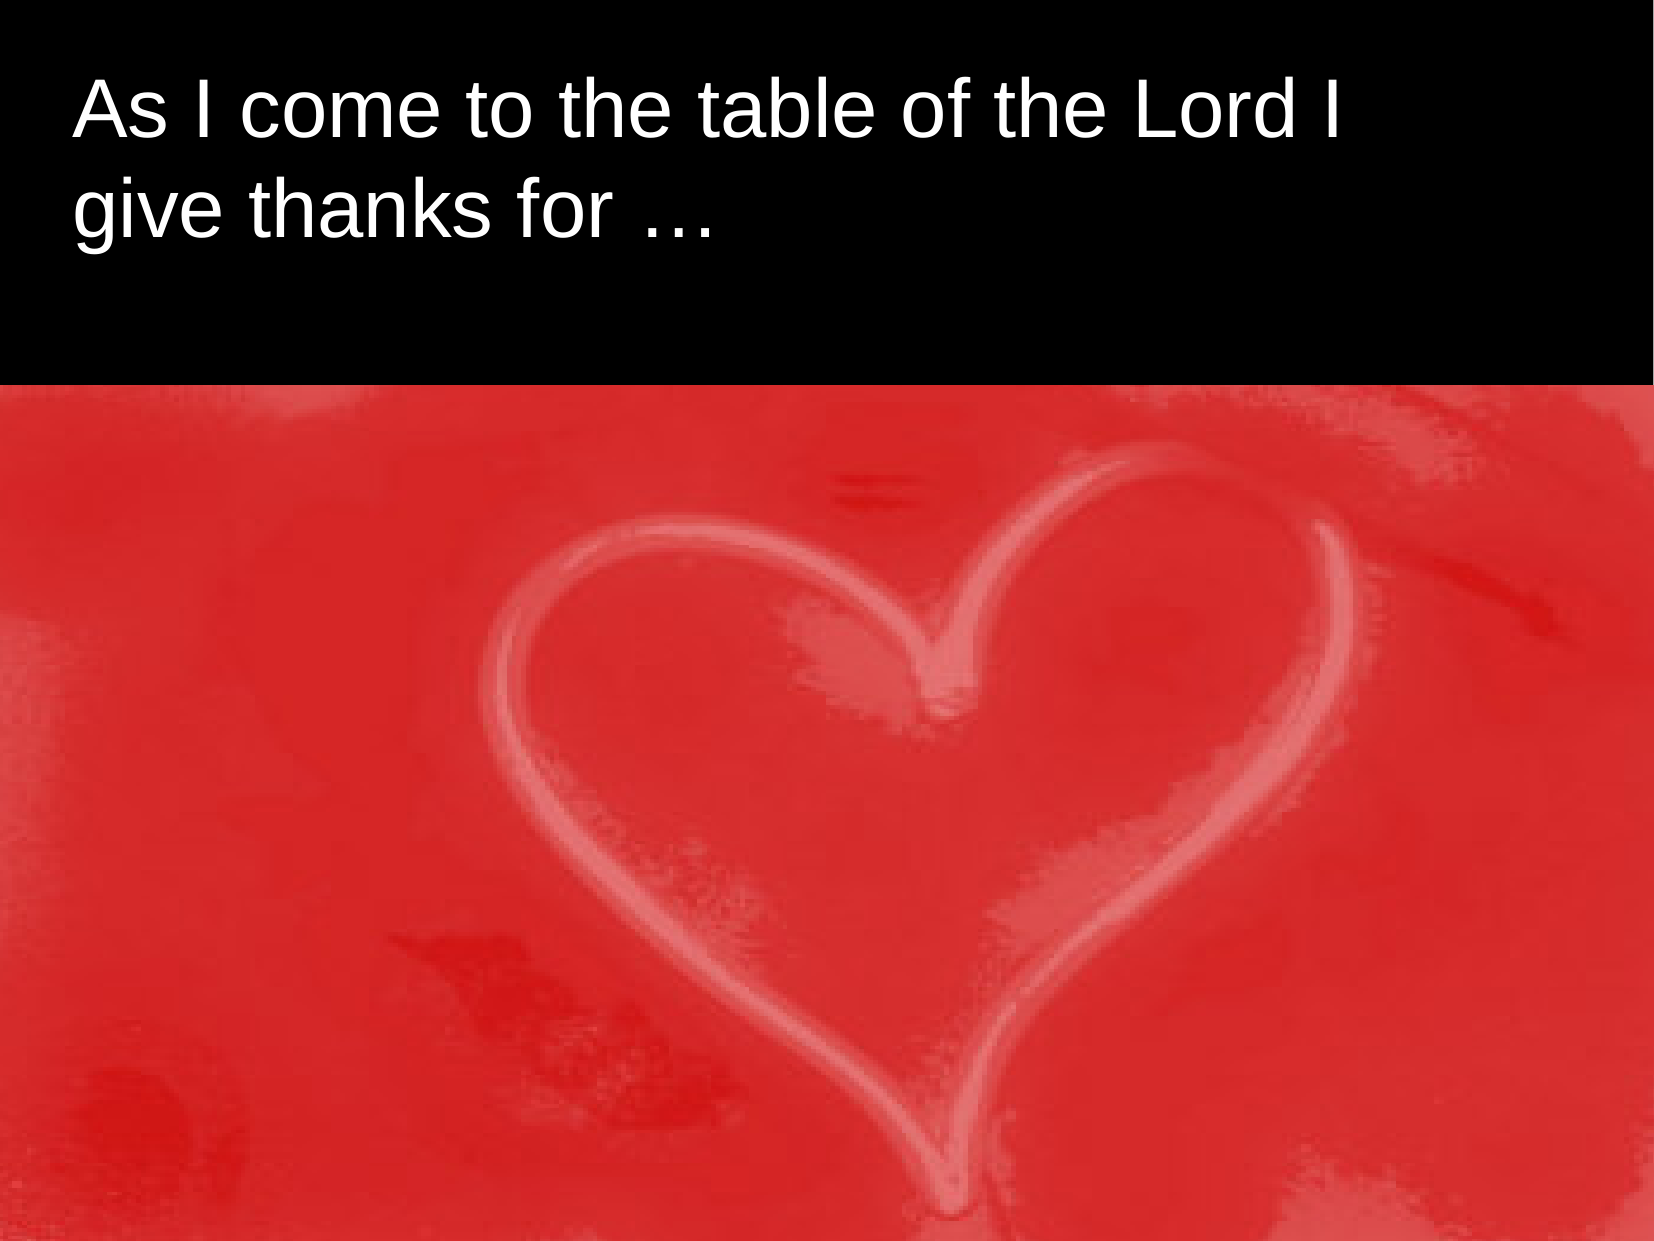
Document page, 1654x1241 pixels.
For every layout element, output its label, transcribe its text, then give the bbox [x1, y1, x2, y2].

picture [0, 385, 1654, 1241]
text_box As I come to the table of the Lord I give thanks for … [57, 46, 1530, 263]
